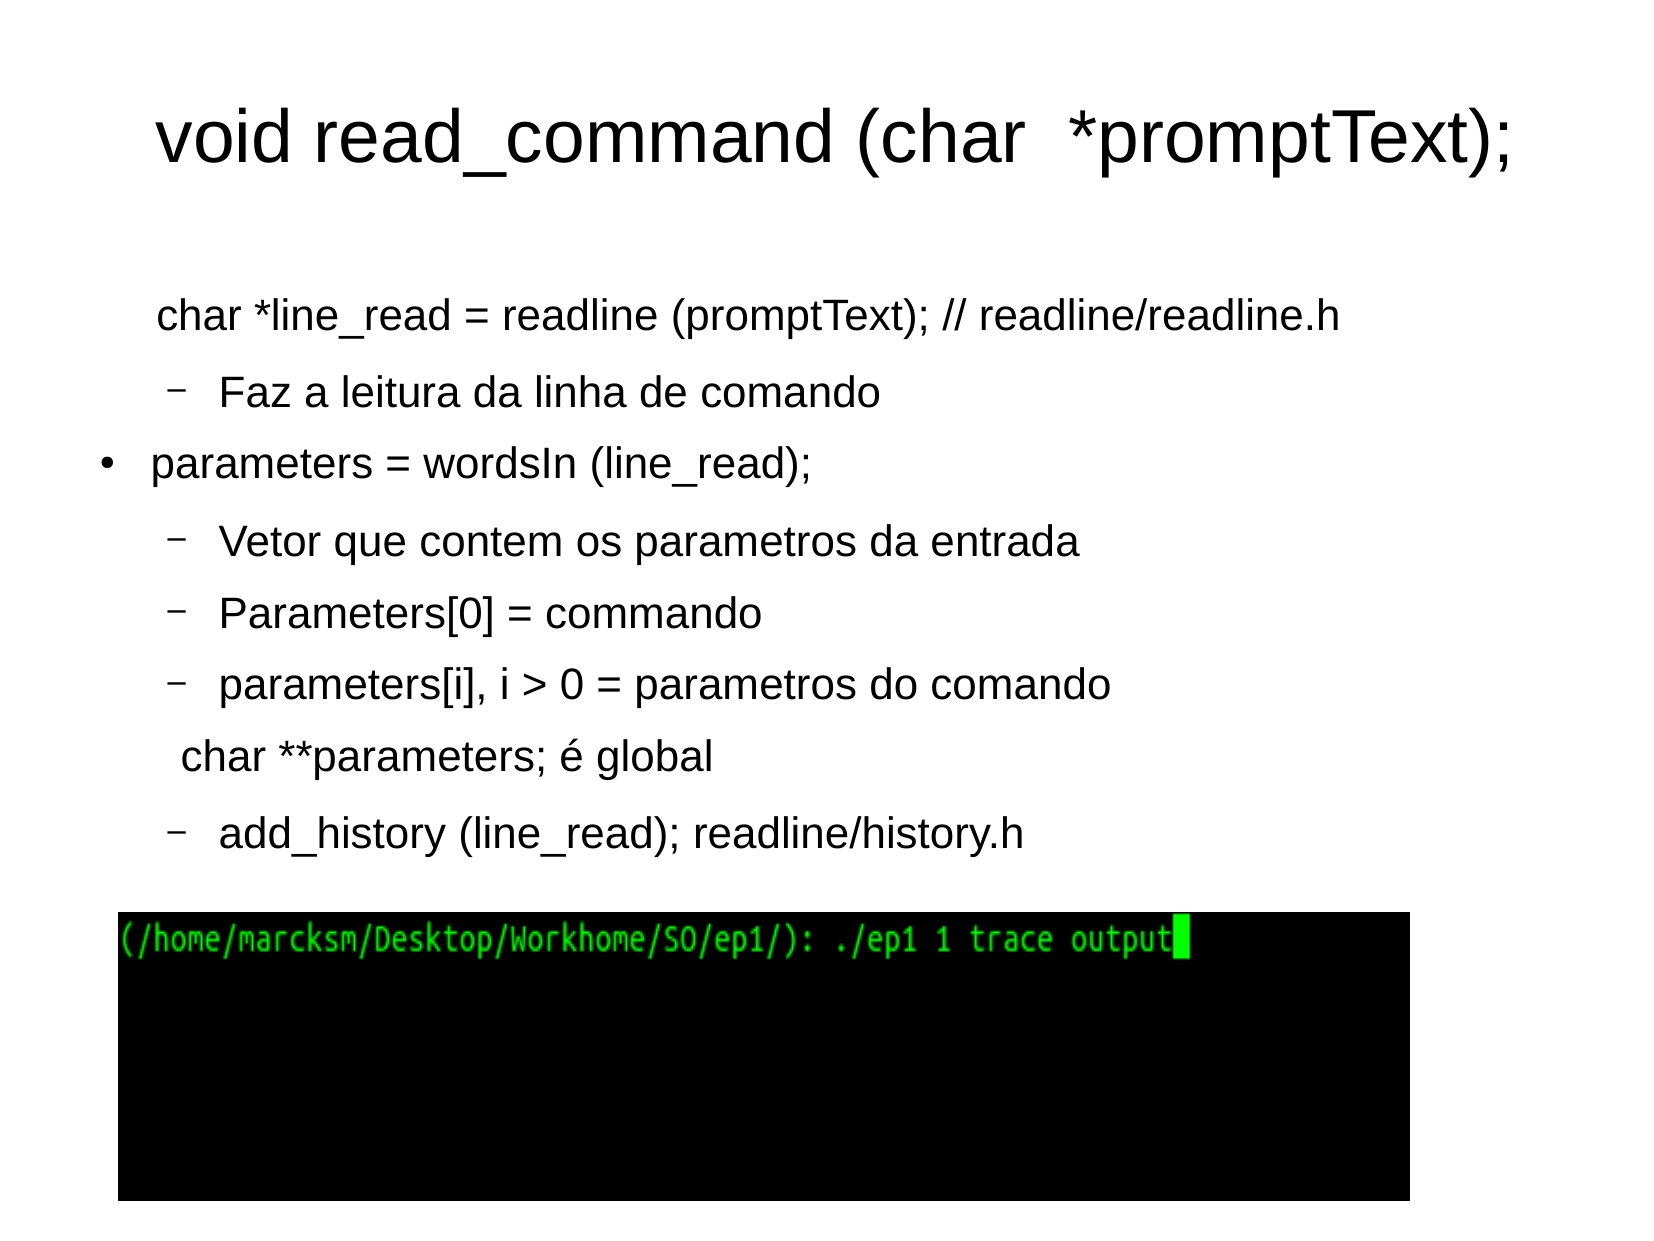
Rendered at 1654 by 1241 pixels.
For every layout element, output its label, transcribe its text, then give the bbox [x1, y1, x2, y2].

title void read_command (char *promptText); [0, 75, 1654, 283]
picture [118, 912, 1411, 1201]
list char *line_read = readline (promptText); // readline/readline.h Faz a leitura da linha de comando parameters = wordsIn (line_read); Vetor que contem os parametros da entrada Parameters[0] = commando parameters[i], i > 0 = parametros do comando char **parameters; é global add_history (line_read); readline/history.h [82, 290, 1571, 1010]
